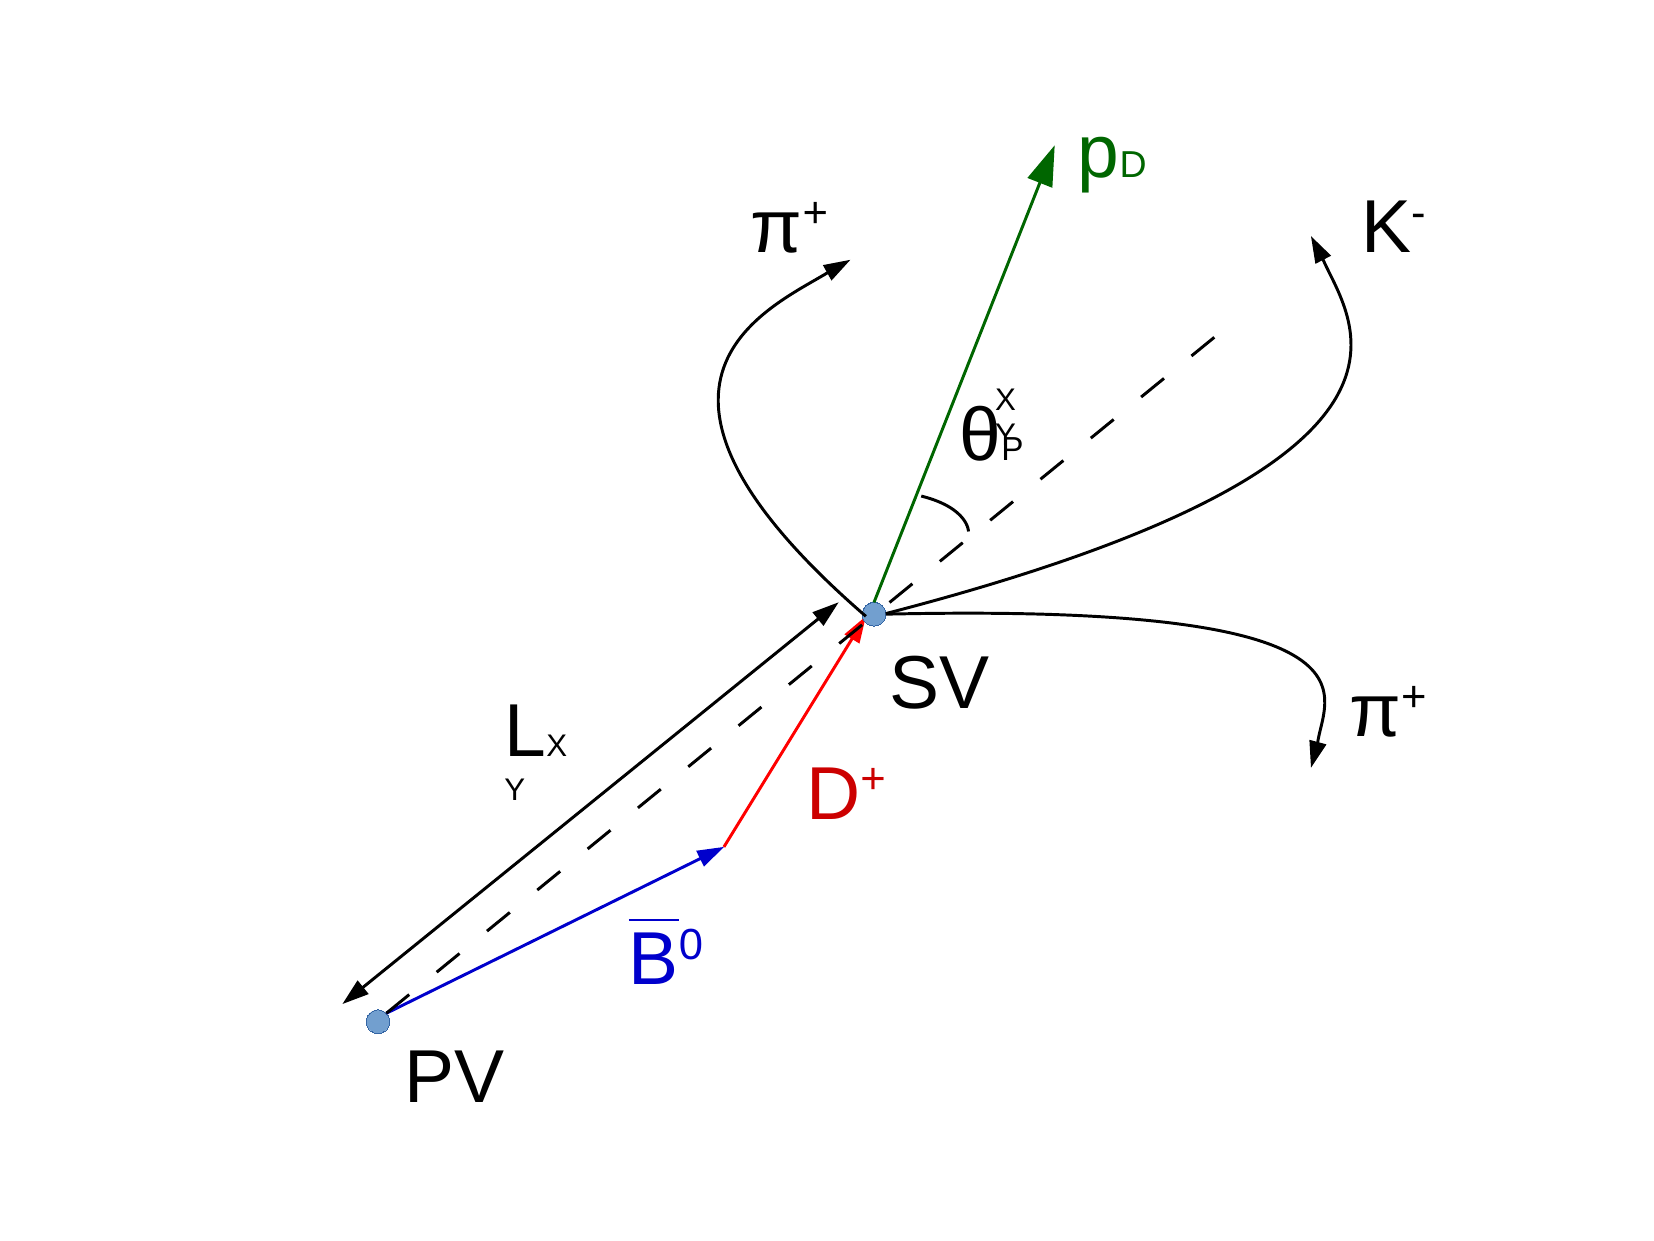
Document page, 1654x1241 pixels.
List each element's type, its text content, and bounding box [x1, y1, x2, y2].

text_box D+ [791, 744, 922, 846]
text_box [366, 1009, 390, 1034]
text_box θP [944, 385, 1061, 485]
text_box K- [1346, 177, 1477, 279]
text_box π+ [735, 177, 866, 279]
text_box B0 [614, 909, 745, 1012]
text_box XY [980, 375, 1052, 426]
text_box PV [389, 1027, 520, 1127]
text_box pD [1062, 101, 1162, 201]
text_box [862, 602, 886, 627]
text_box SV [874, 633, 1004, 733]
text_box LXY [489, 680, 603, 780]
text_box π+ [1334, 661, 1465, 764]
text_box θP [1001, 426, 1010, 434]
